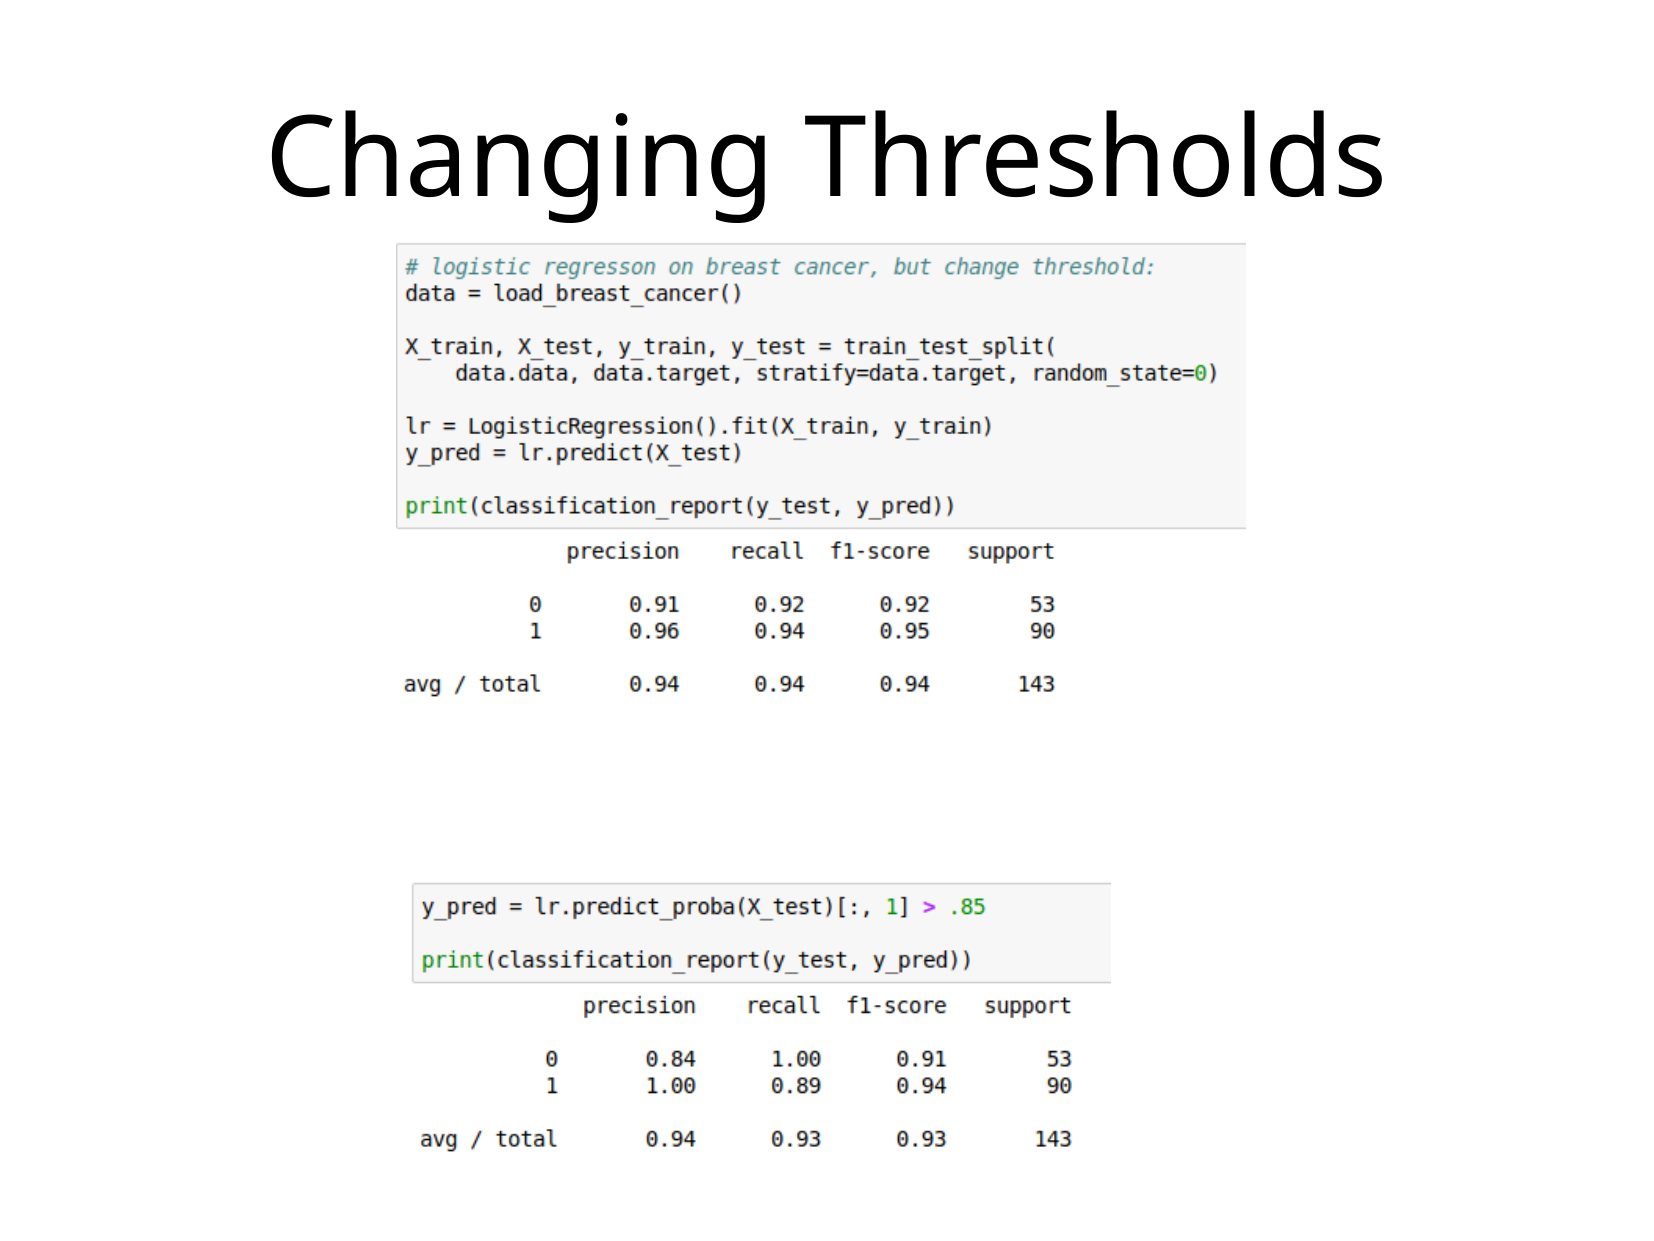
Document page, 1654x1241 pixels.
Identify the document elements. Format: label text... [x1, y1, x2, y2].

picture [396, 234, 1246, 721]
picture [406, 869, 1111, 1161]
title Changing Thresholds [82, 49, 1571, 257]
